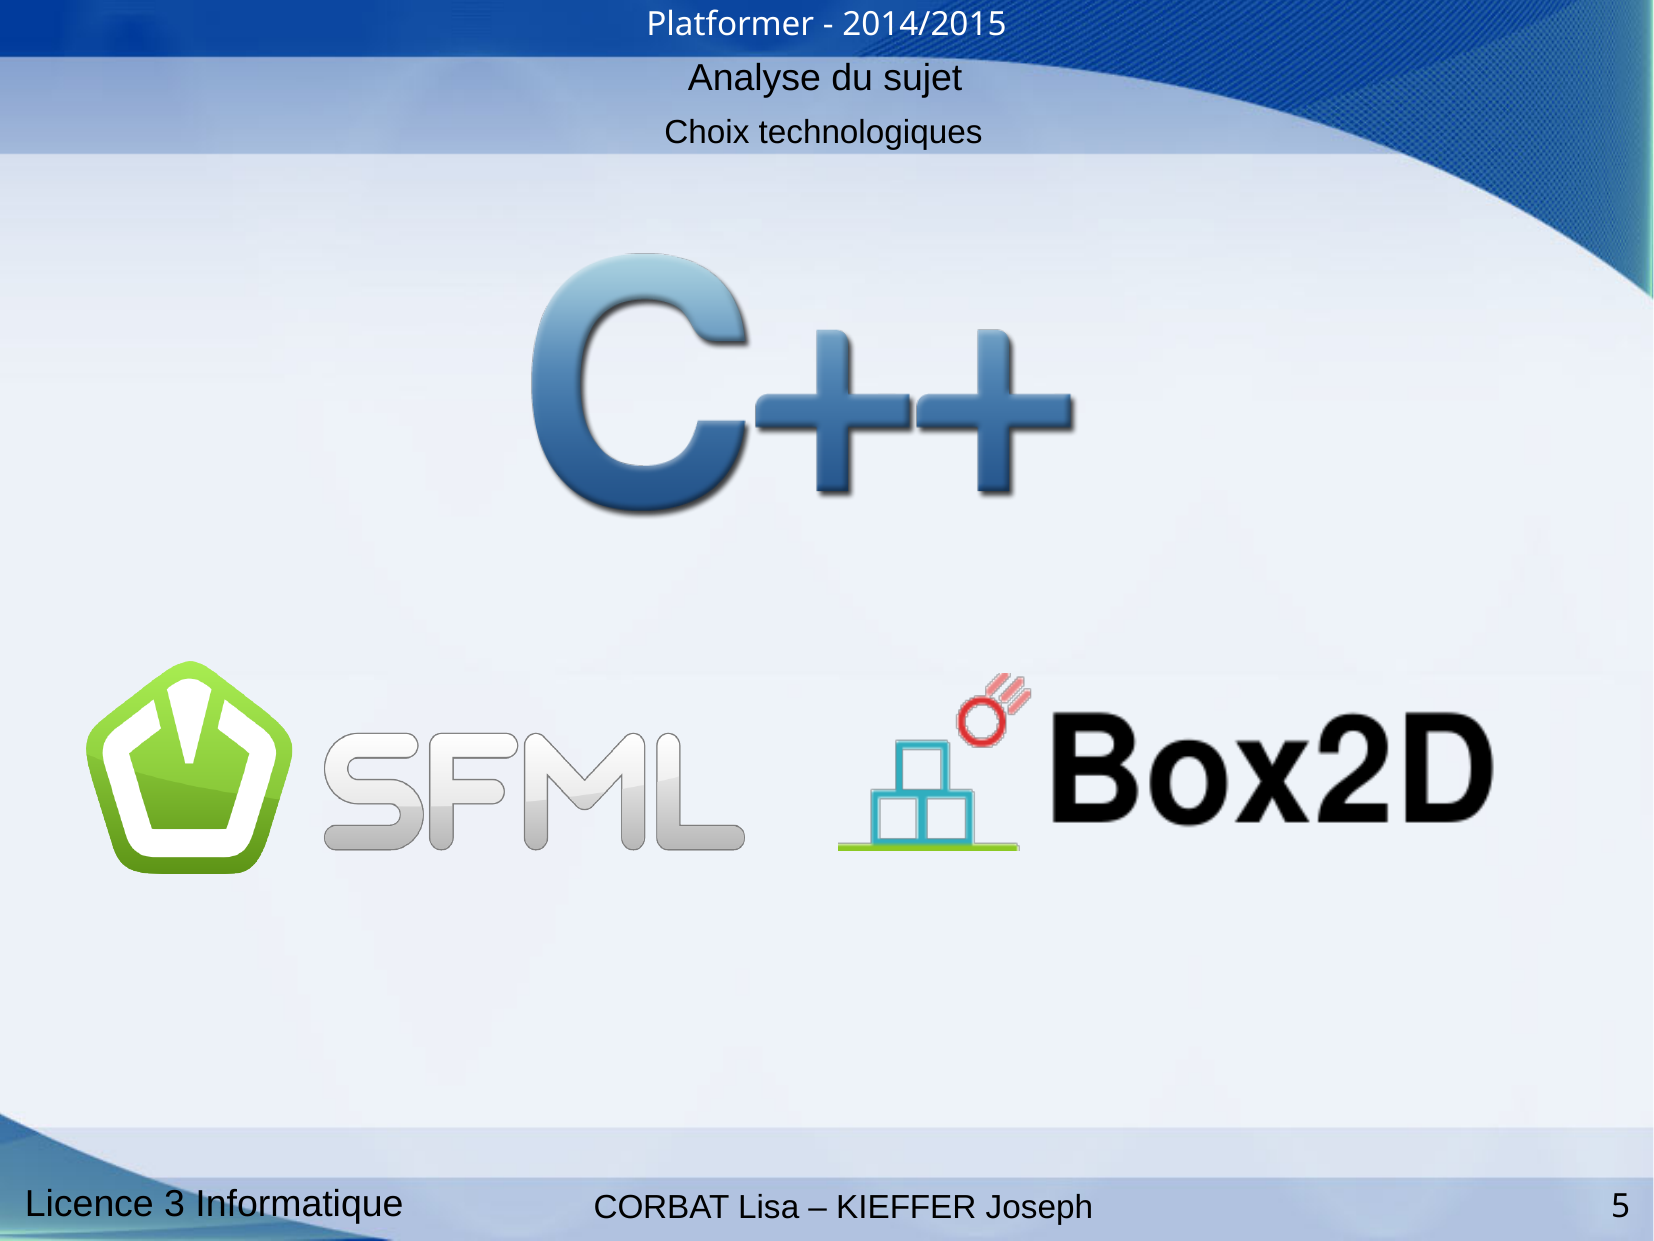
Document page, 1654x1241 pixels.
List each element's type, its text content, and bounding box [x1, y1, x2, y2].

picture [0, 0, 1654, 1241]
text_box Analyse du sujet [673, 49, 977, 106]
text_box Choix technologiques [649, 106, 998, 159]
